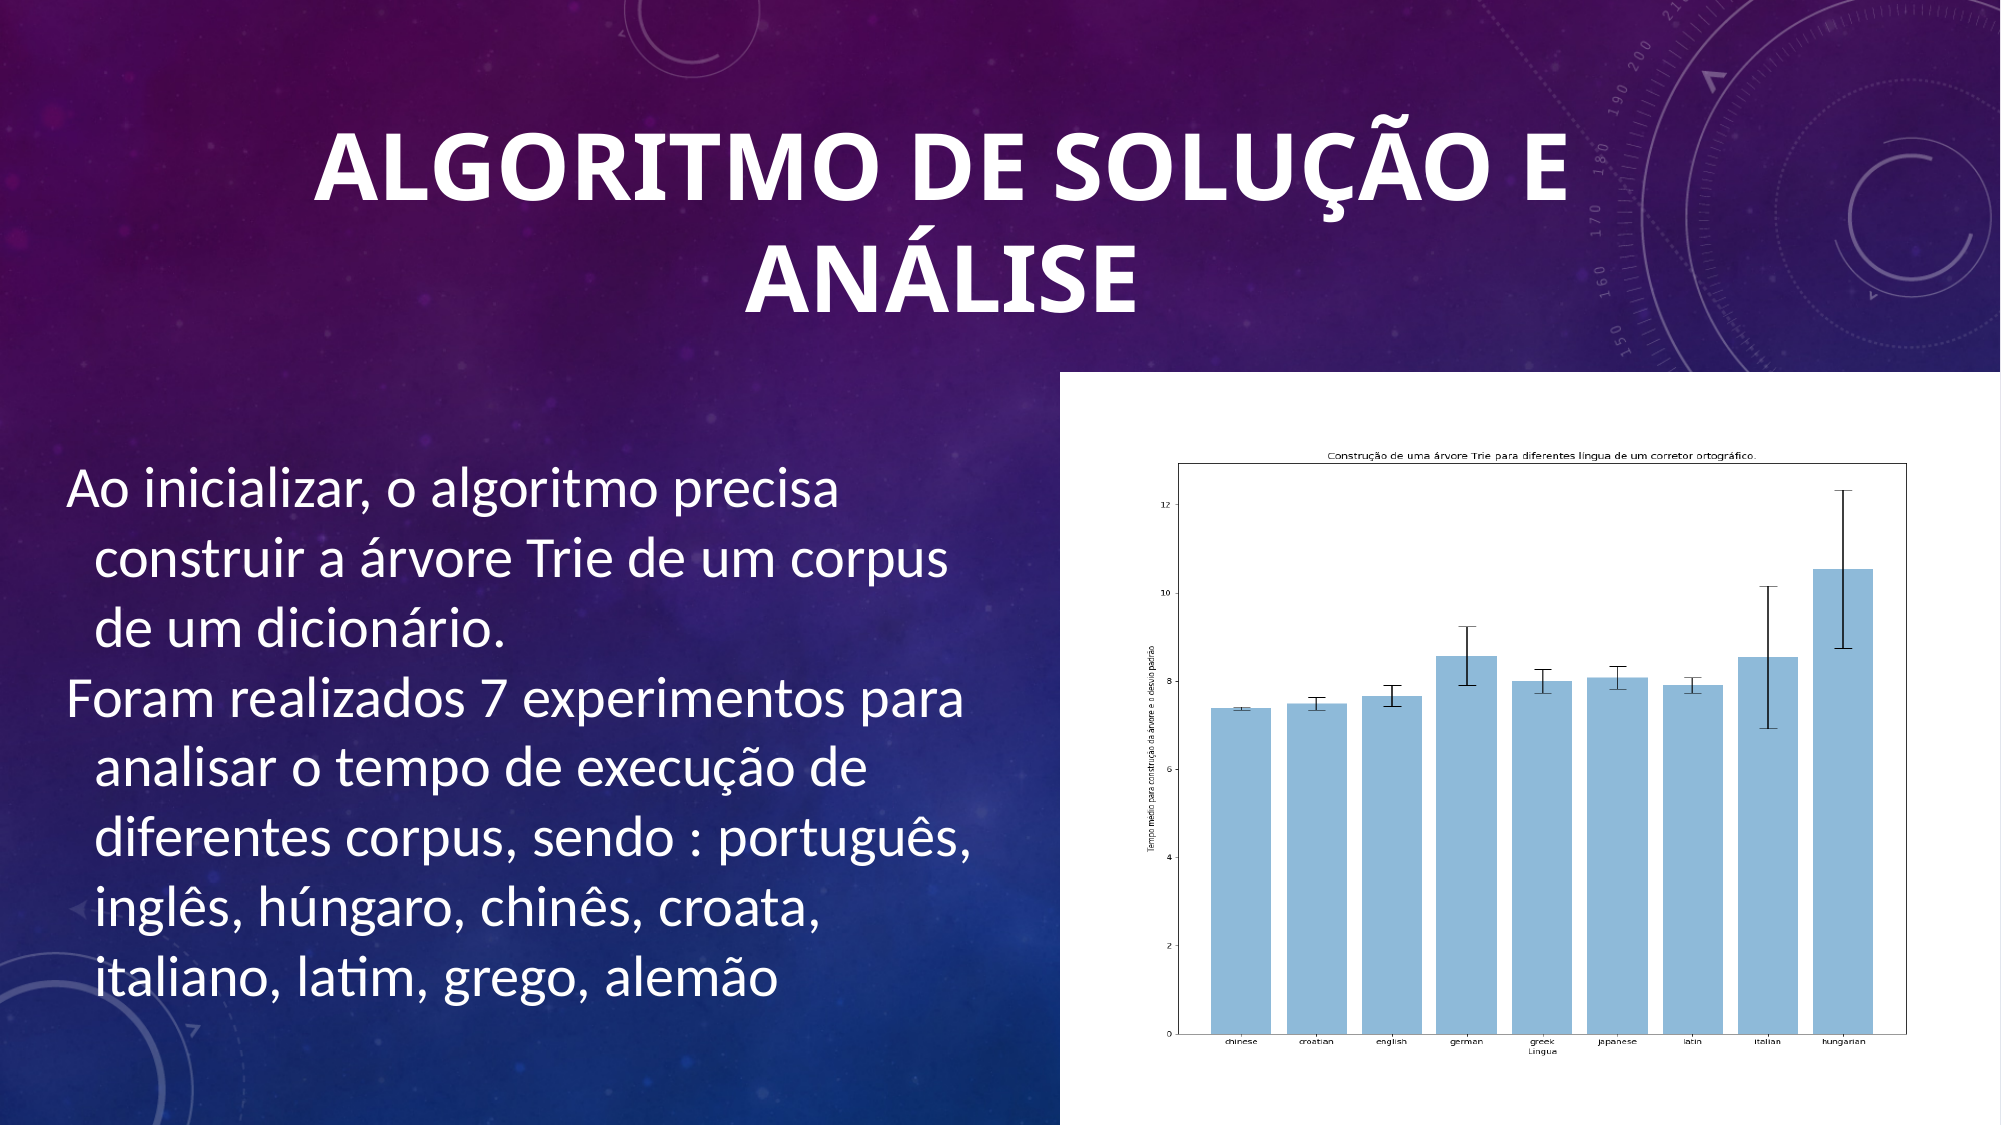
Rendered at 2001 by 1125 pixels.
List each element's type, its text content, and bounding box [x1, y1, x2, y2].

picture [0, 0, 2001, 1125]
title ALGORITMO DE SOLUÇÃO E ANÁLISE [112, 99, 1775, 339]
list Ao inicializar, o algoritmo precisa construir a árvore Trie de um corpus de um dicionário. Foram realizados 7 experimentos para analisar o tempo de execução de diferentes corpus, sendo : português, inglês, húngaro, chinês, croata, italiano, latim, grego, alemão [32, 351, 997, 1107]
